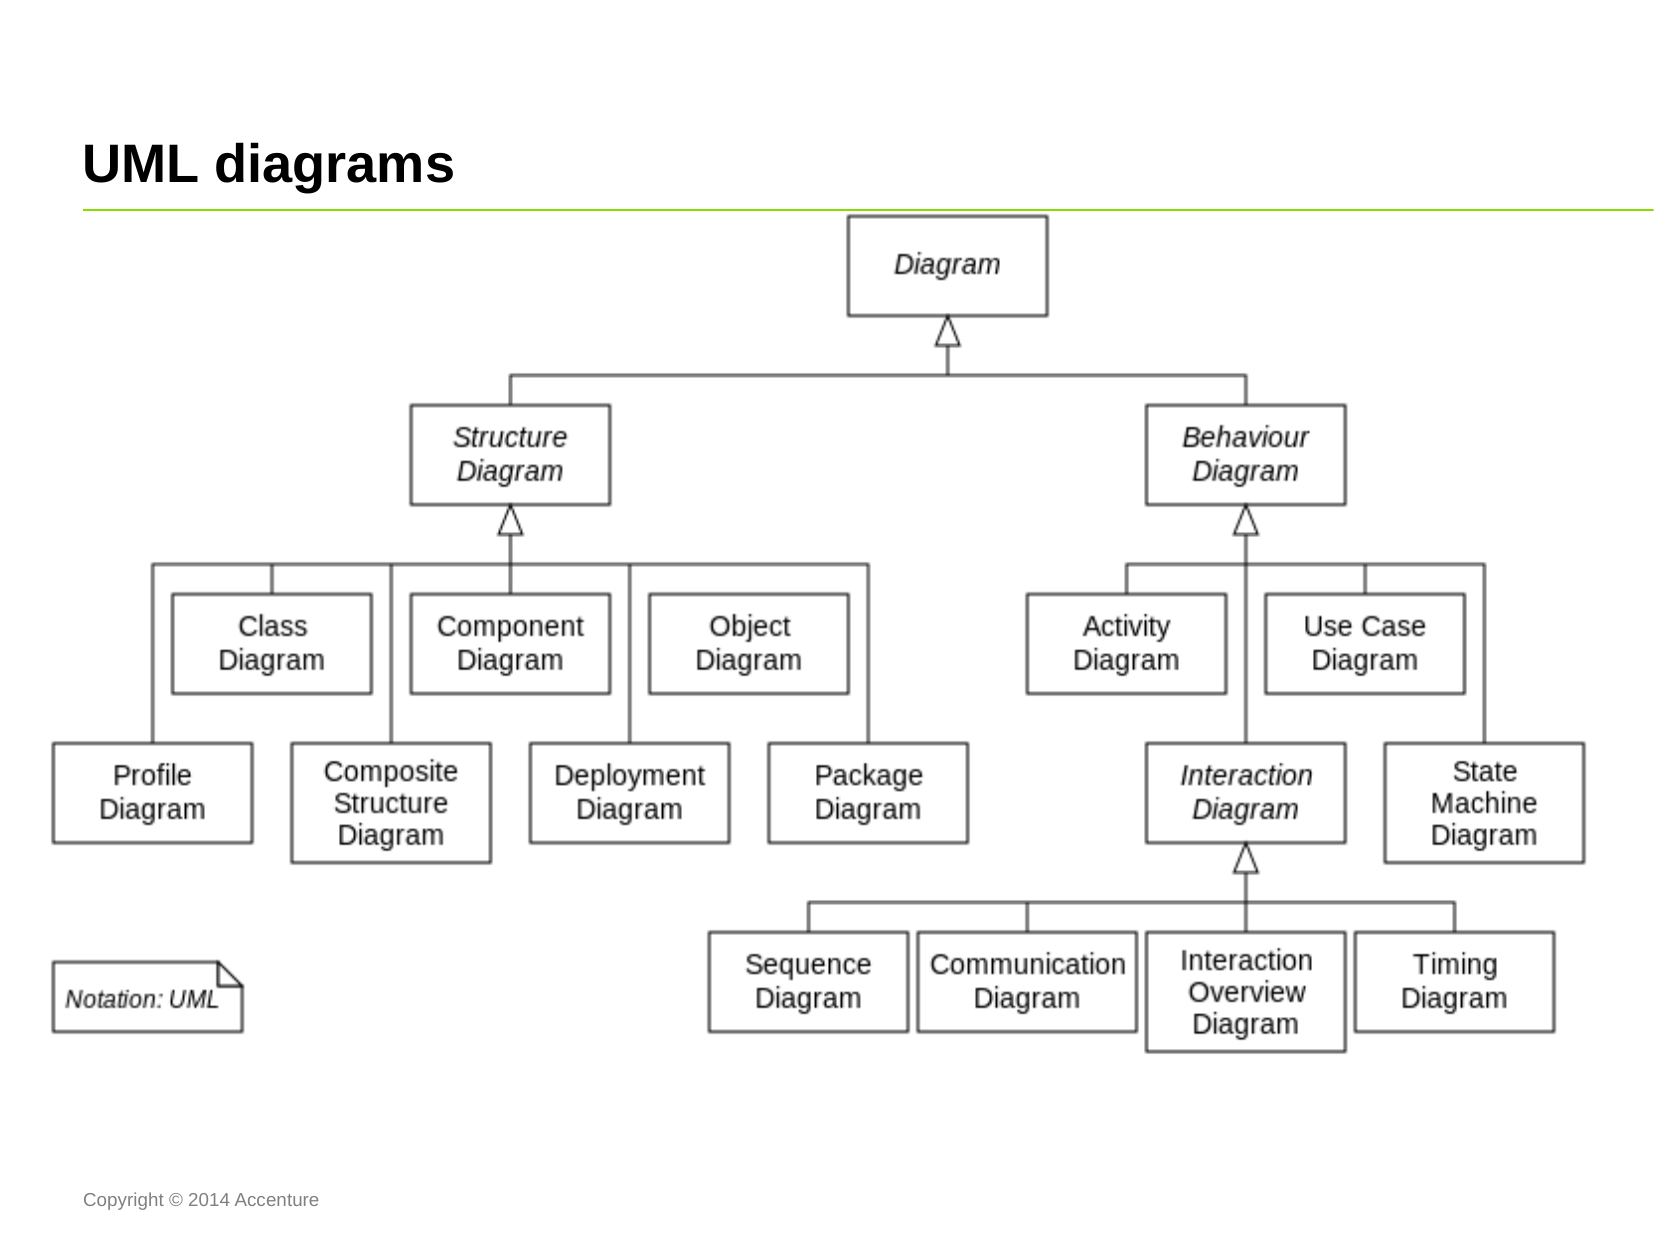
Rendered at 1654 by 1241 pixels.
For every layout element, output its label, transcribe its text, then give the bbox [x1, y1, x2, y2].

picture [24, 177, 1630, 1072]
title UML diagrams [82, 90, 1571, 177]
